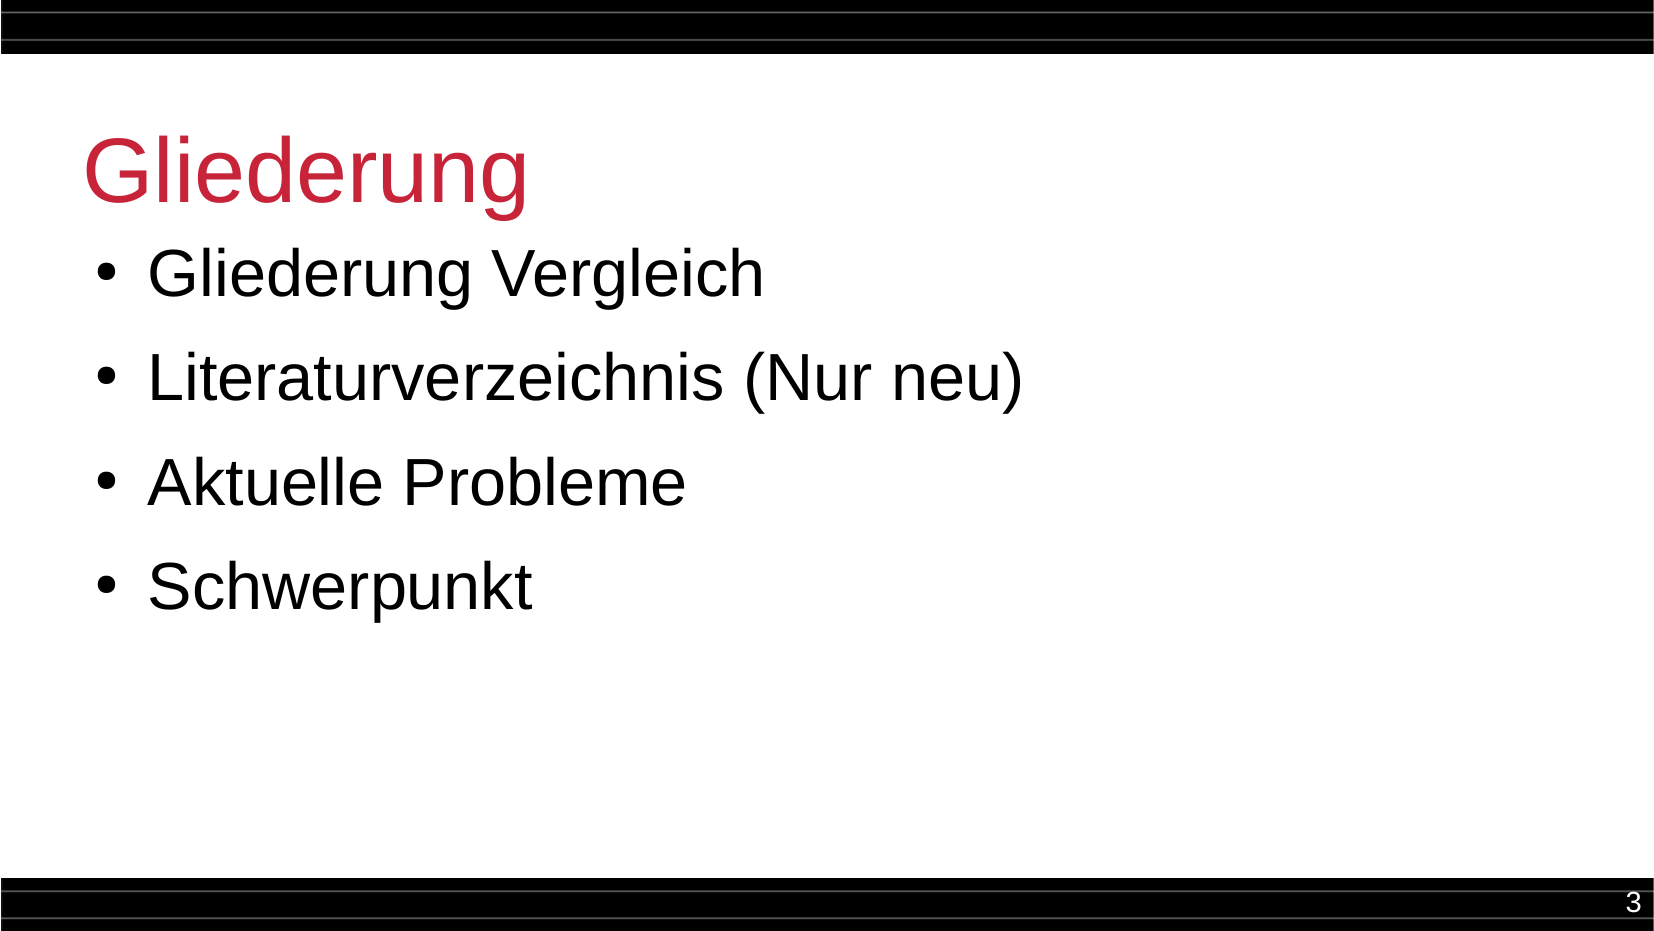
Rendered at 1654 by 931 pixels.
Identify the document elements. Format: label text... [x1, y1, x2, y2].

list Gliederung Vergleich Literaturverzeichnis (Nur neu) Aktuelle Probleme Schwerpunkt [76, 236, 1565, 815]
title Gliederung [82, 92, 1571, 249]
picture [1, 878, 1654, 931]
picture [1, 0, 1654, 54]
